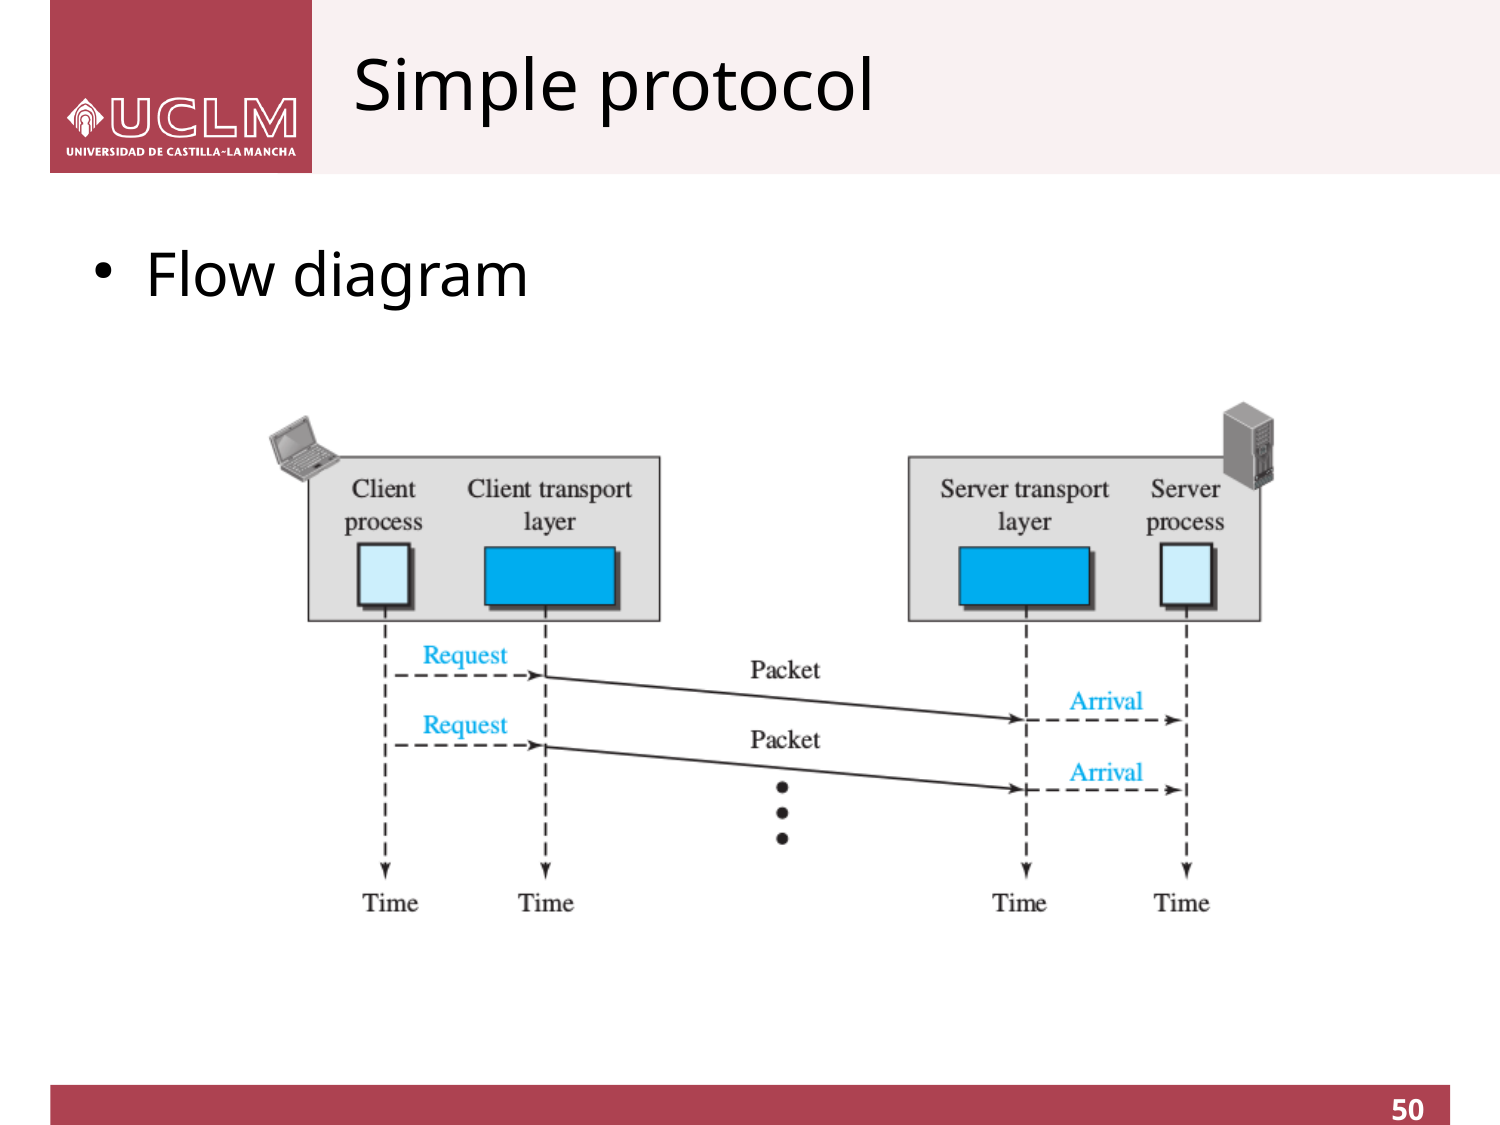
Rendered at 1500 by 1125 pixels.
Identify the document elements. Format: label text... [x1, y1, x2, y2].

picture [259, 395, 1286, 934]
picture [50, 0, 312, 173]
list Flow diagram [74, 231, 1425, 884]
title Simple protocol [353, 6, 1425, 168]
